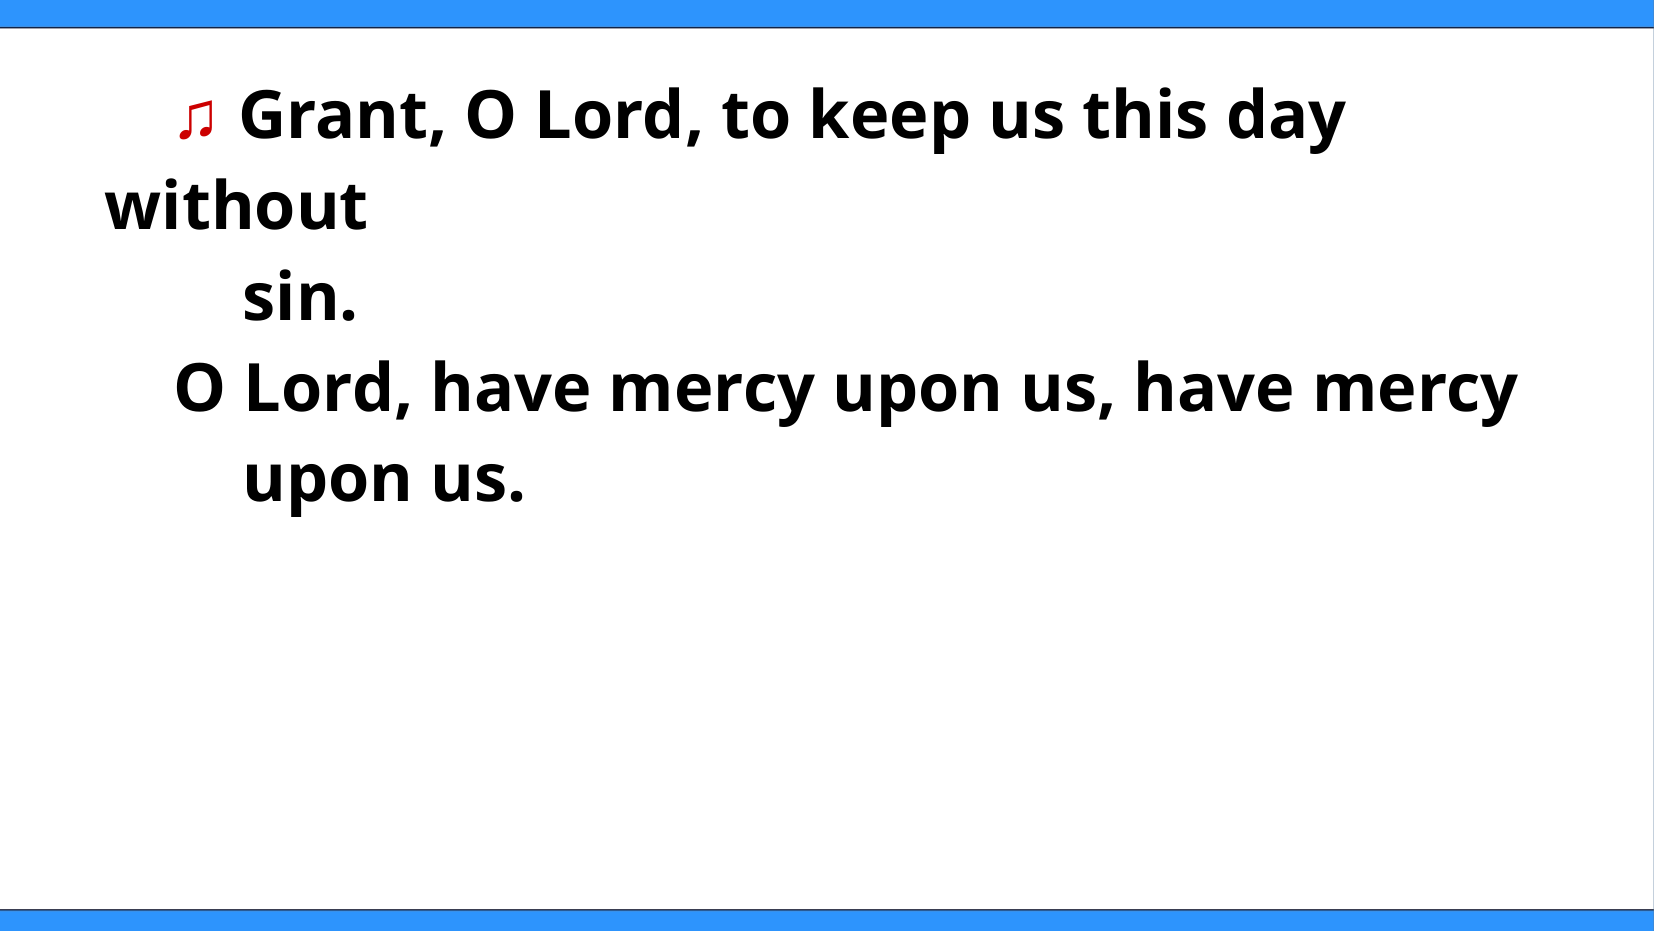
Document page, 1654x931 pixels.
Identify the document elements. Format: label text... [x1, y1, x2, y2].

picture [0, 0, 1654, 931]
text_box ♫ Grant, O Lord, to keep us this day without sin. O Lord, have mercy upon us, have mercy upon us. [90, 60, 1572, 466]
